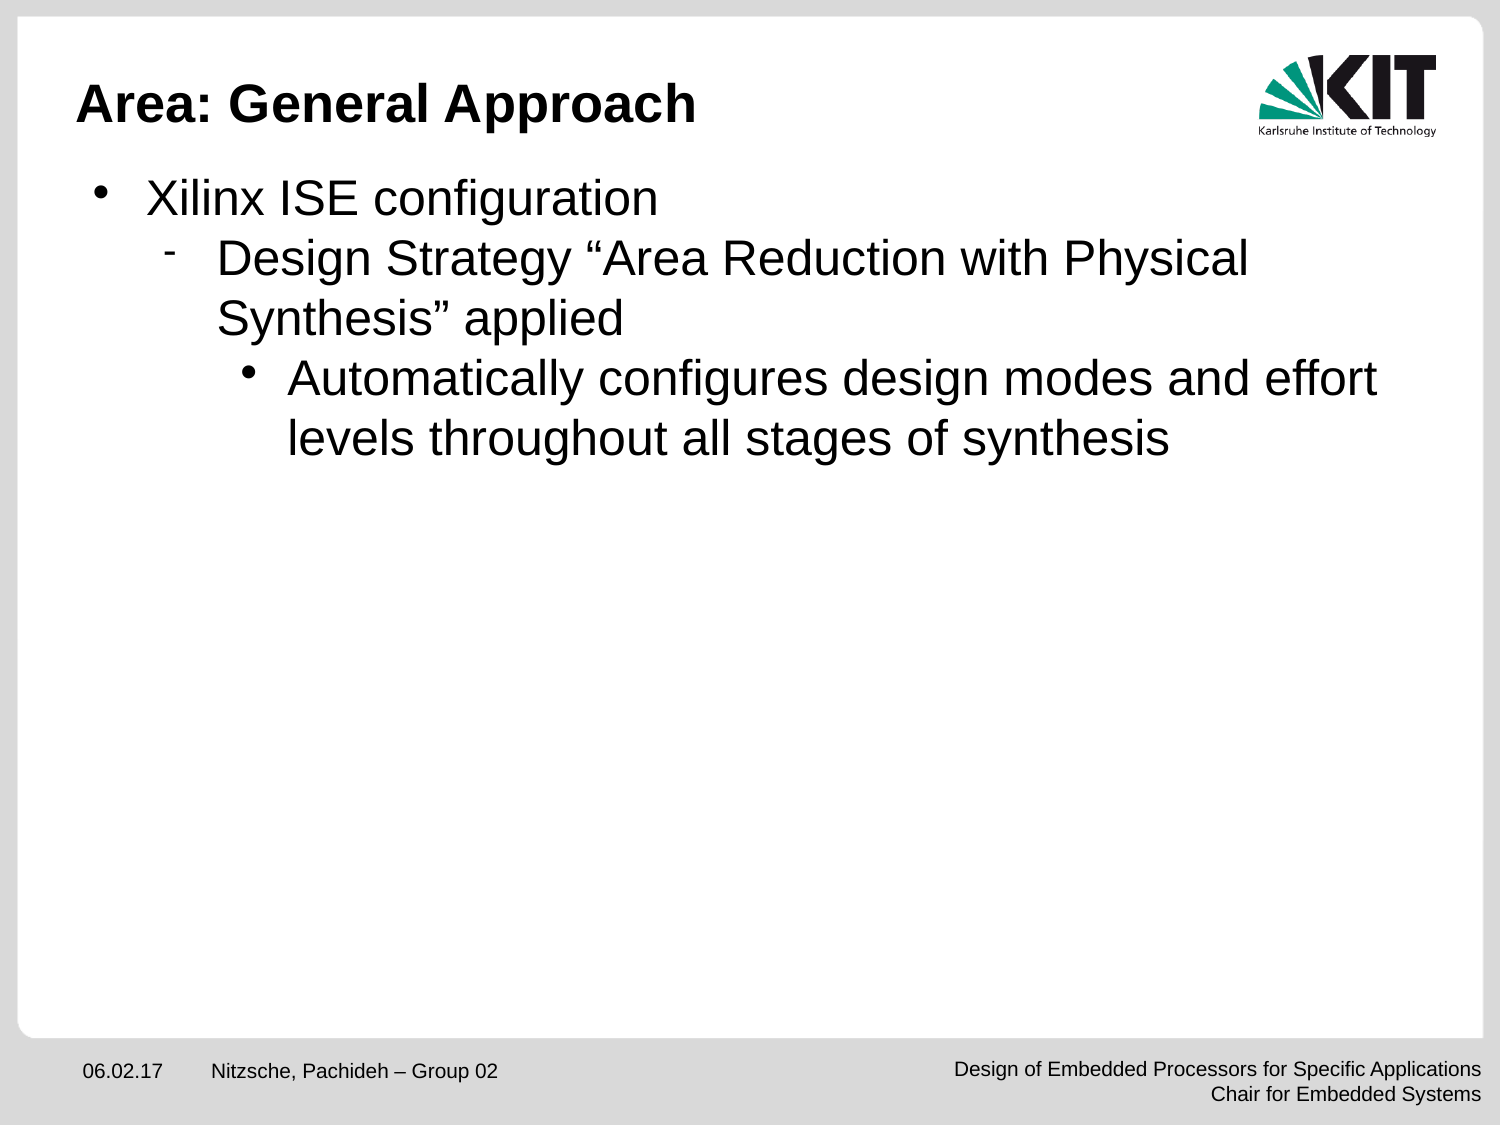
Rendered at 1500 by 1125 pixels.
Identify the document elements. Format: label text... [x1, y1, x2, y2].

text_box Nitzsche, Pachideh – Group 02 [211, 1057, 957, 1117]
text_box Xilinx ISE configuration Design Strategy “Area Reduction with Physical Synthesis” applied Automatically configures design modes and effort levels throughout all stages of synthesis [75, 165, 1425, 916]
text_box Area: General Approach [75, 36, 1425, 165]
picture [0, 0, 1500, 1125]
